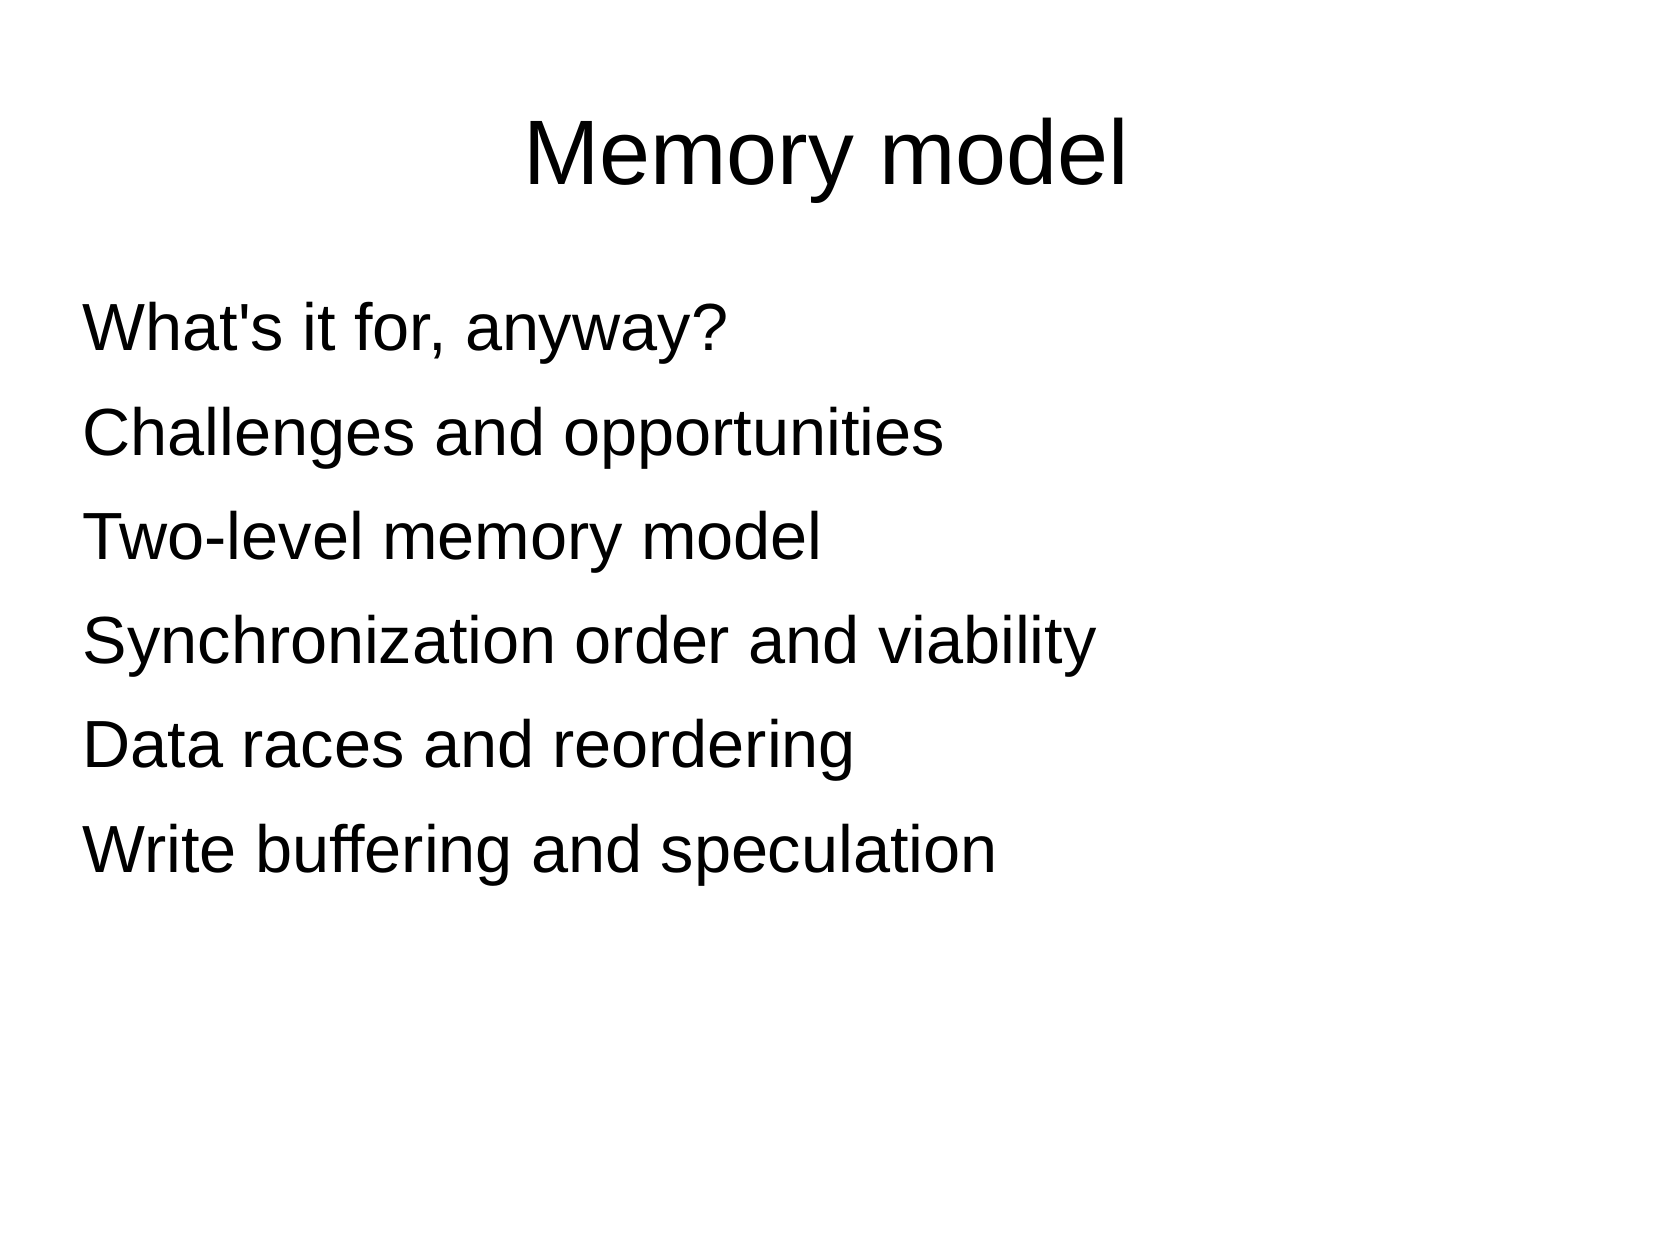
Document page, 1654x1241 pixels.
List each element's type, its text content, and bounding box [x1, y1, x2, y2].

title Memory model [82, 49, 1571, 257]
list What's it for, anyway? Challenges and opportunities Two-level memory model Synchronization order and viability Data races and reordering Write buffering and speculation [82, 290, 1571, 1186]
